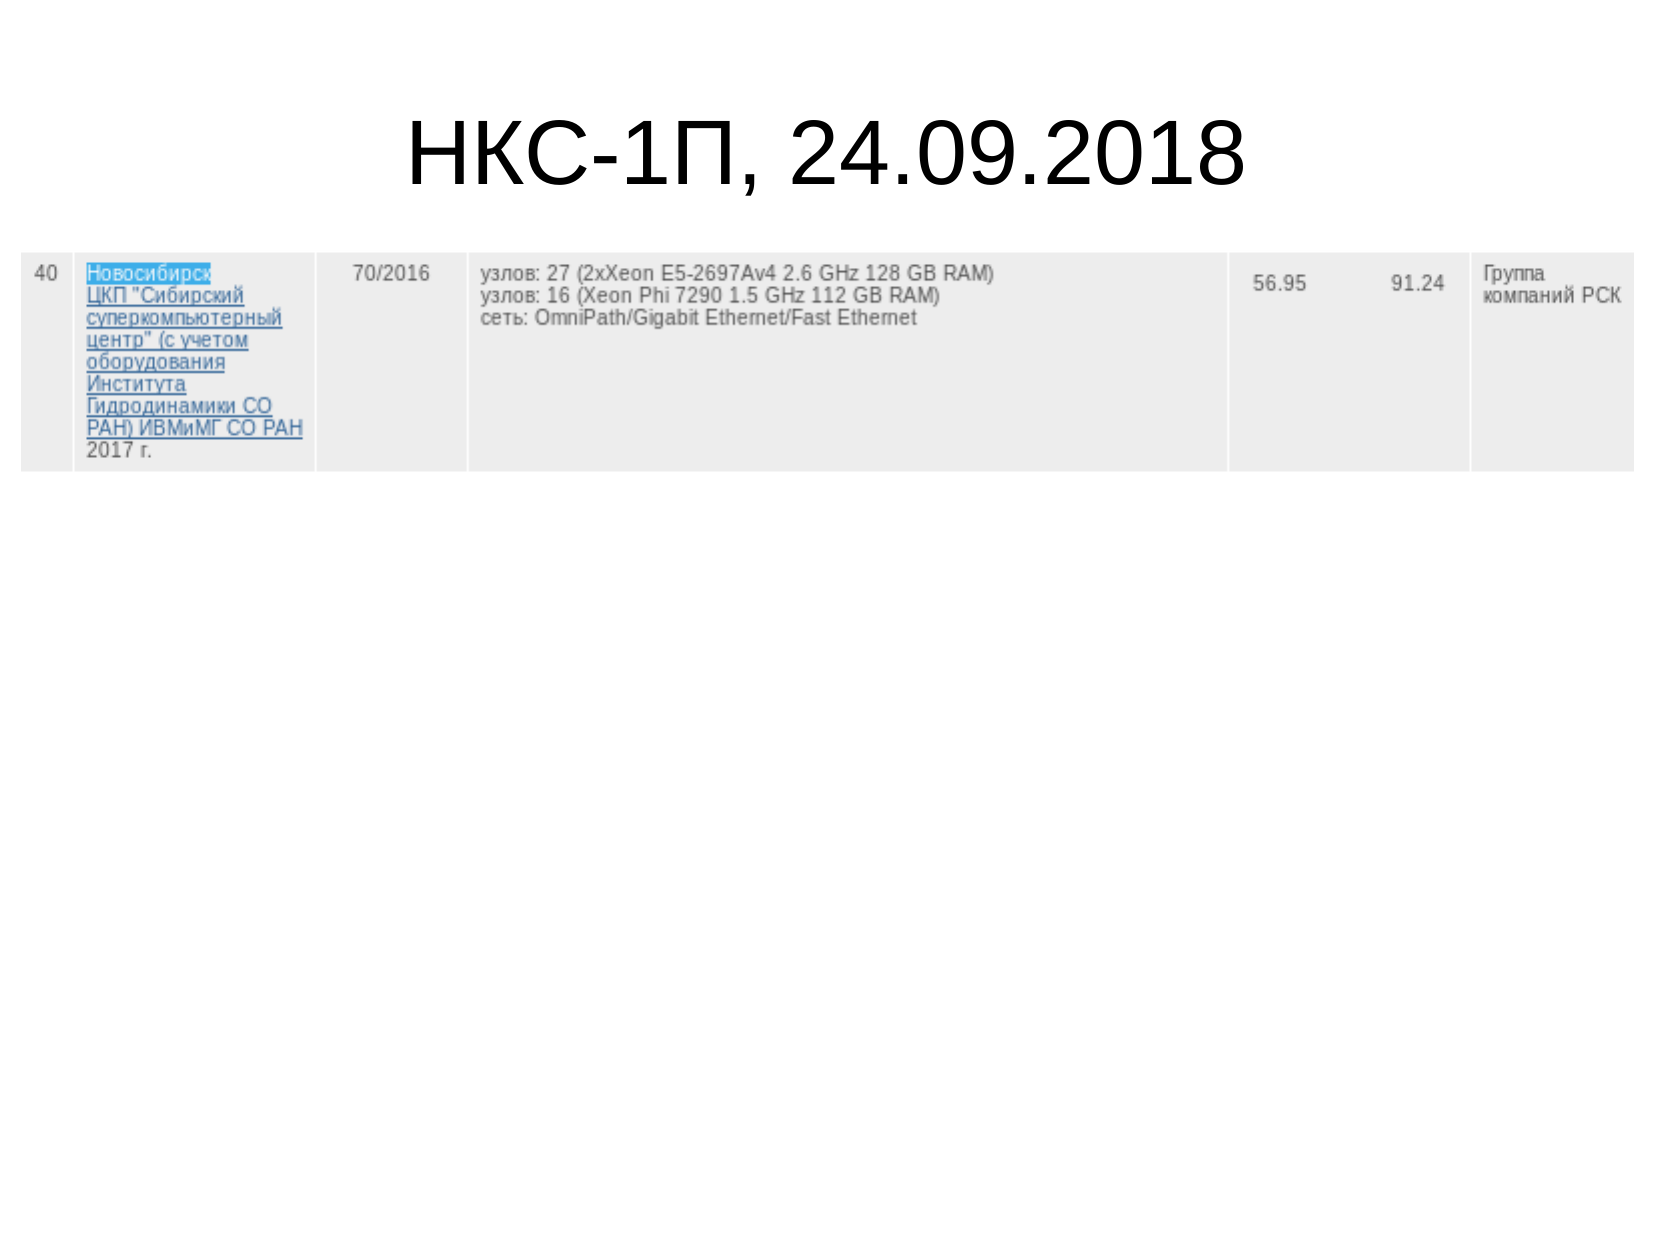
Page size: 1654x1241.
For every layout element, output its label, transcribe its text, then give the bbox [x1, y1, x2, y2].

picture [21, 249, 1634, 482]
title НКС-1П, 24.09.2018 [82, 49, 1571, 249]
